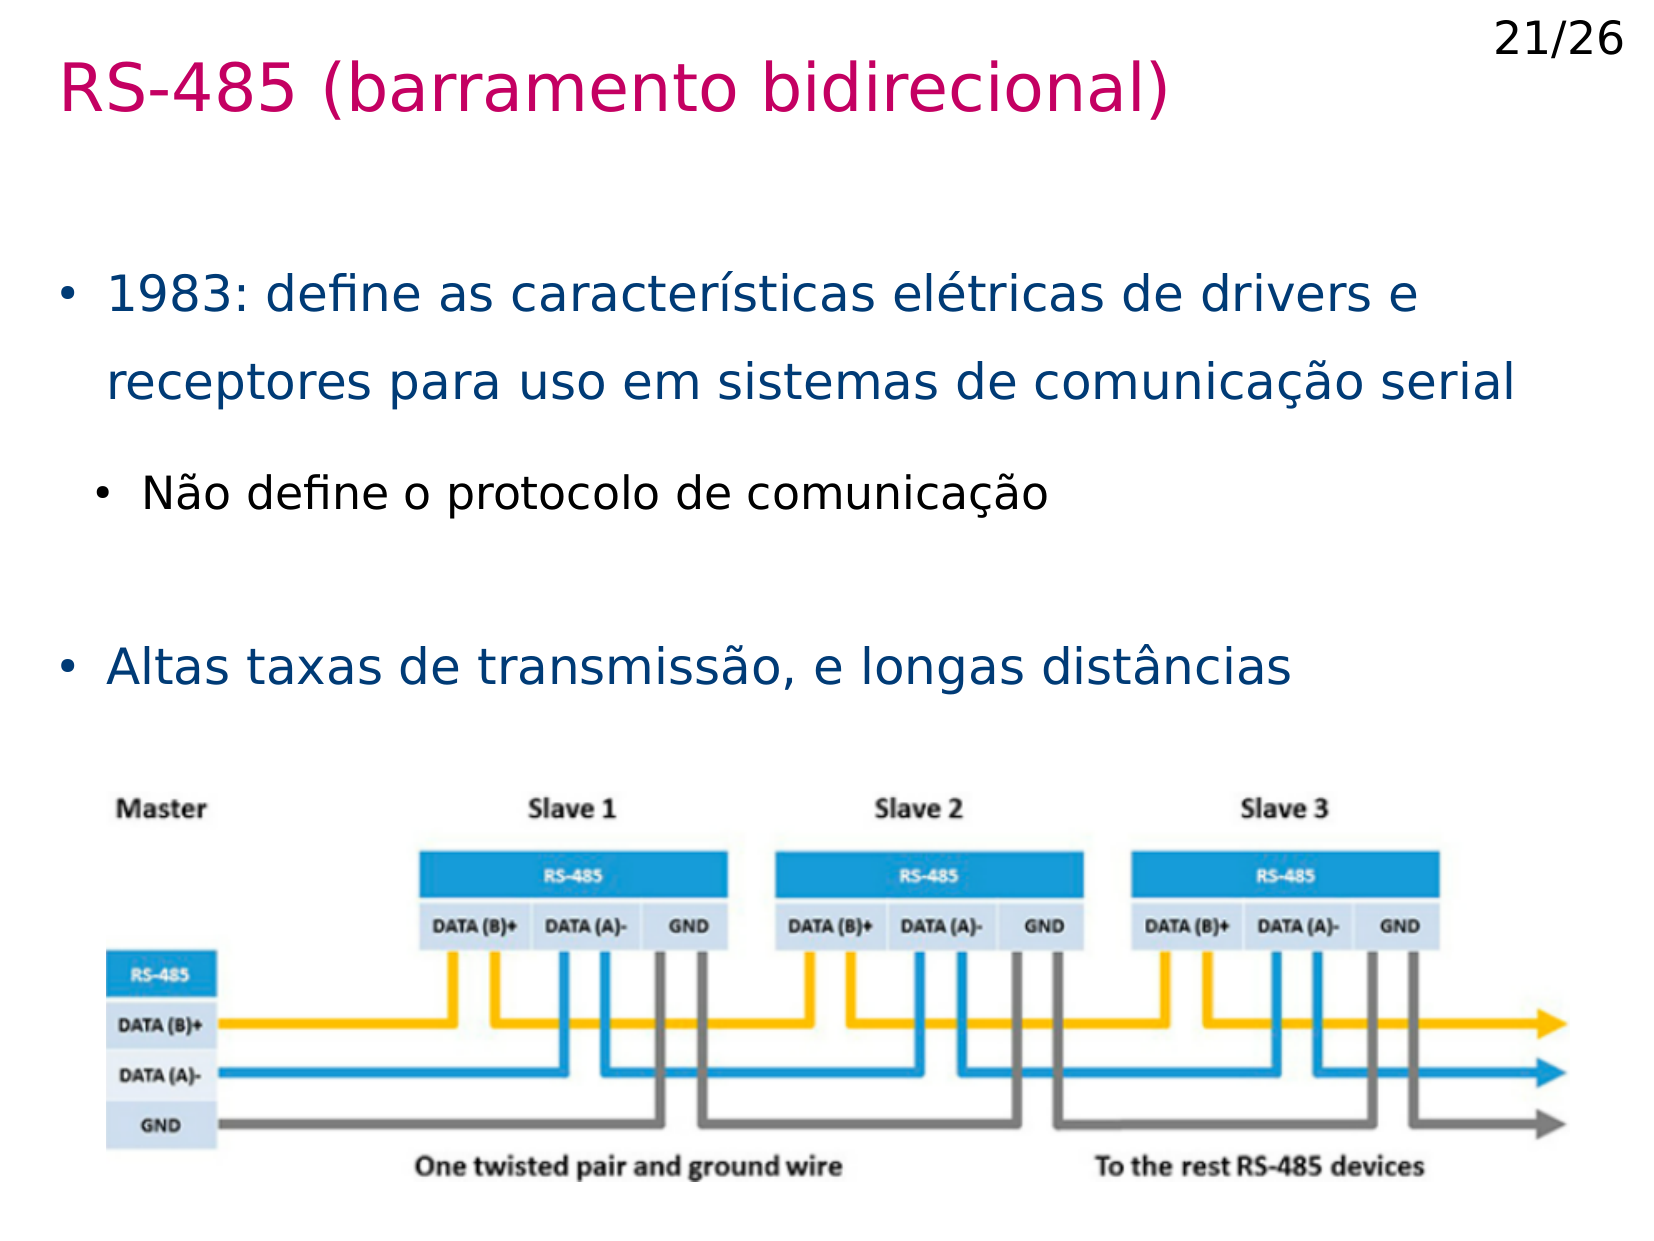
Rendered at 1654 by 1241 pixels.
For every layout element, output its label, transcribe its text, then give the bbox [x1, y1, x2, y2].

title RS-485 (barramento bidirecional) [59, 29, 1625, 148]
picture [106, 791, 1570, 1182]
list 1983: define as características elétricas de drivers e receptores para uso em sistemas de comunicação serial Não define o protocolo de comunicação Altas taxas de transmissão, e longas distâncias [59, 236, 1625, 1211]
